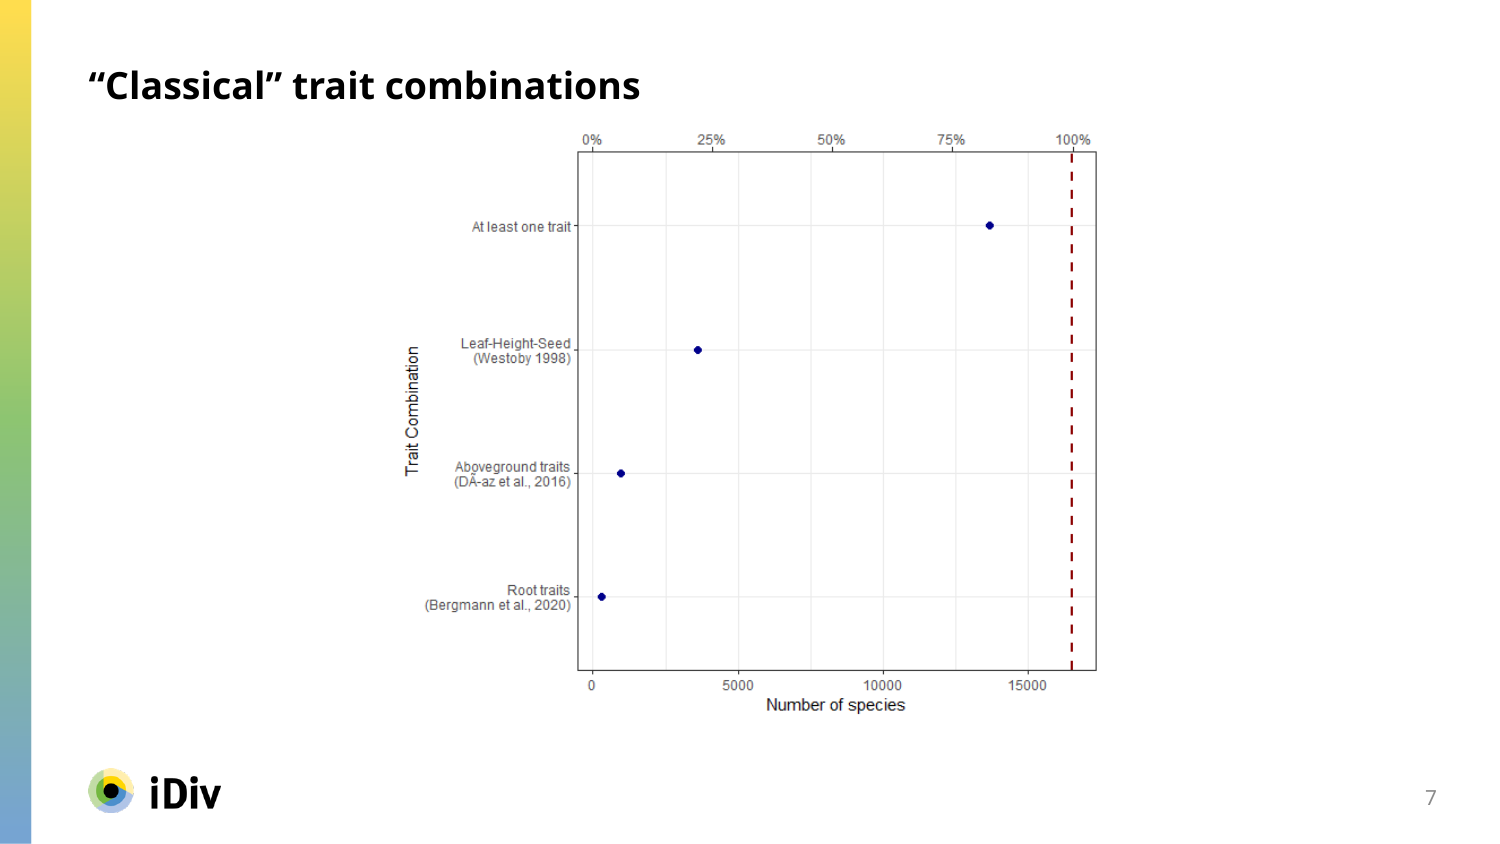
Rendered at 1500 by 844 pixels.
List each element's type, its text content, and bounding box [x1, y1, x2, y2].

list “Classical” trait combinations [88, 61, 1437, 157]
picture [0, 0, 1500, 844]
slide_number <numéro> [1240, 767, 1437, 813]
